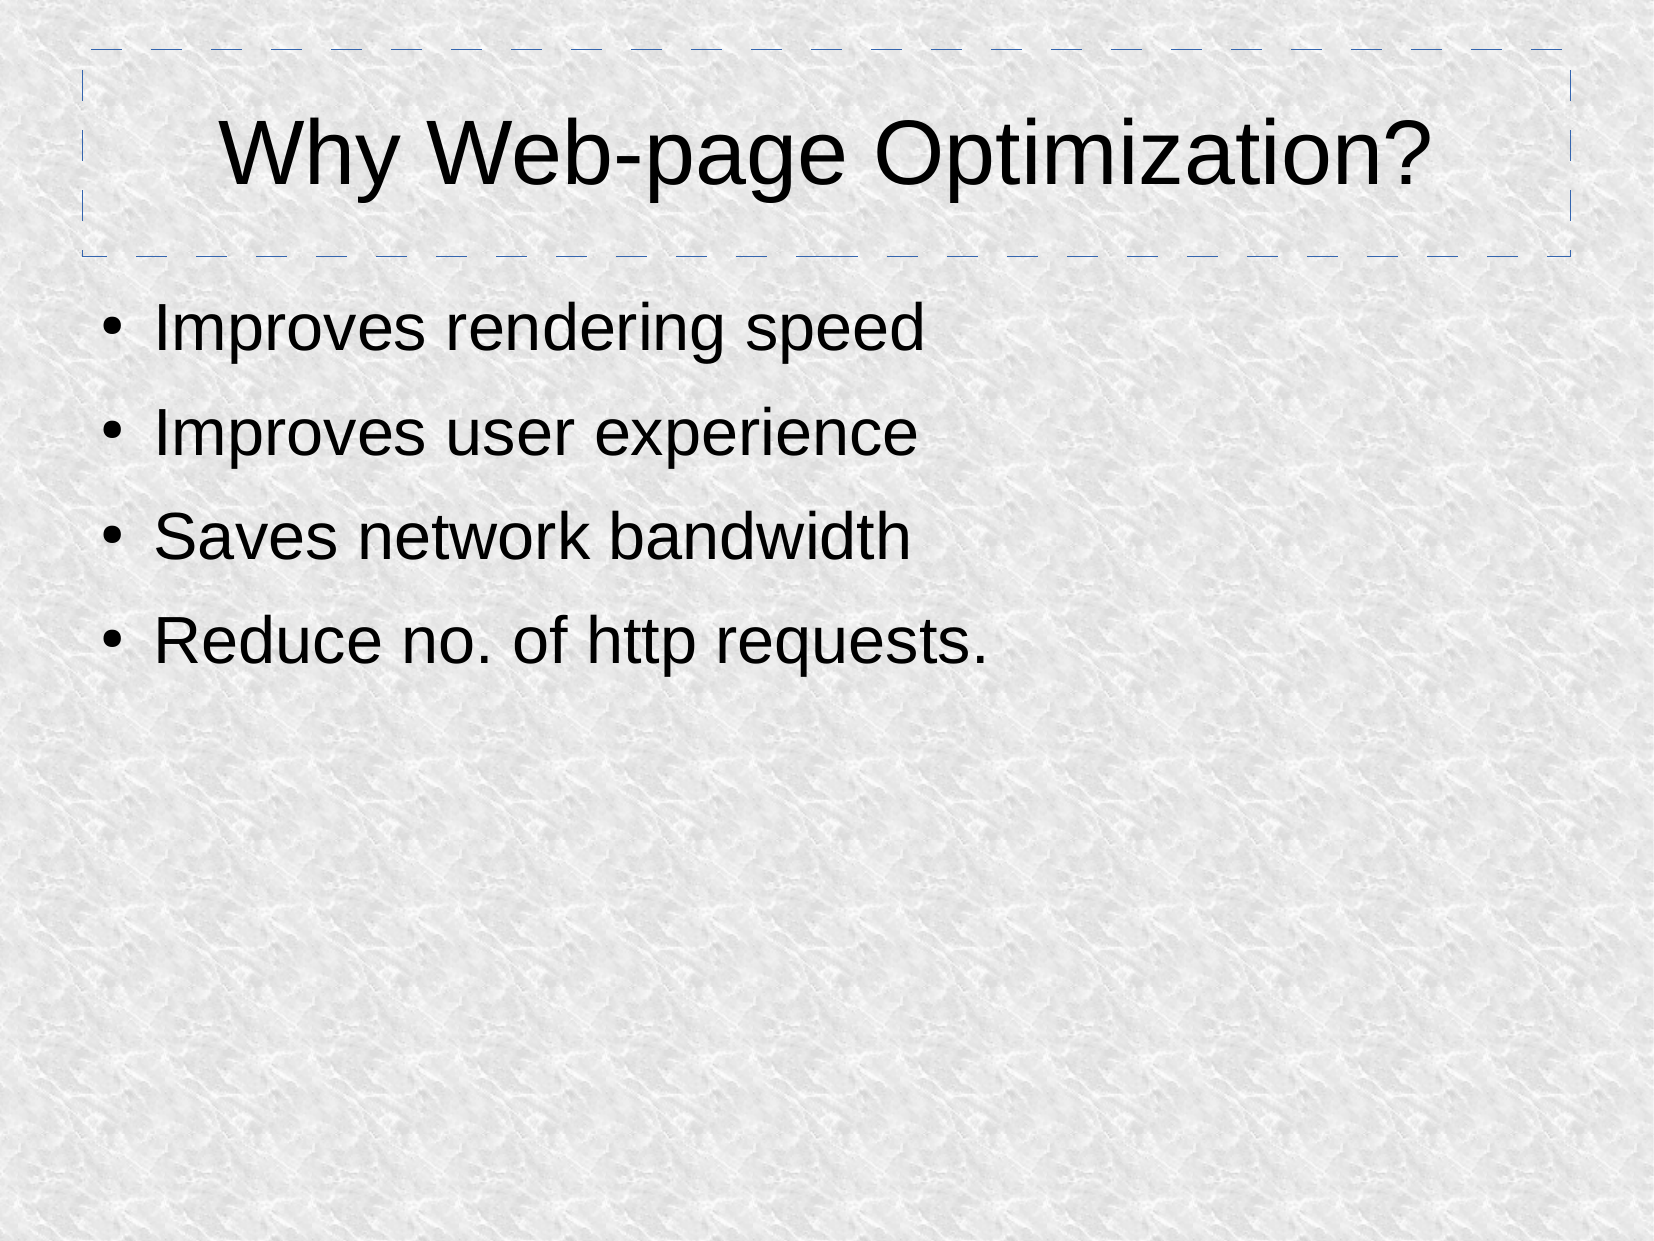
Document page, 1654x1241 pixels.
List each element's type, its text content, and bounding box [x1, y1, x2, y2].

title Why Web-page Optimization? [82, 49, 1571, 257]
picture [0, 0, 1654, 1241]
list Improves rendering speed Improves user experience Saves network bandwidth Reduce no. of http requests. [82, 290, 1571, 1010]
